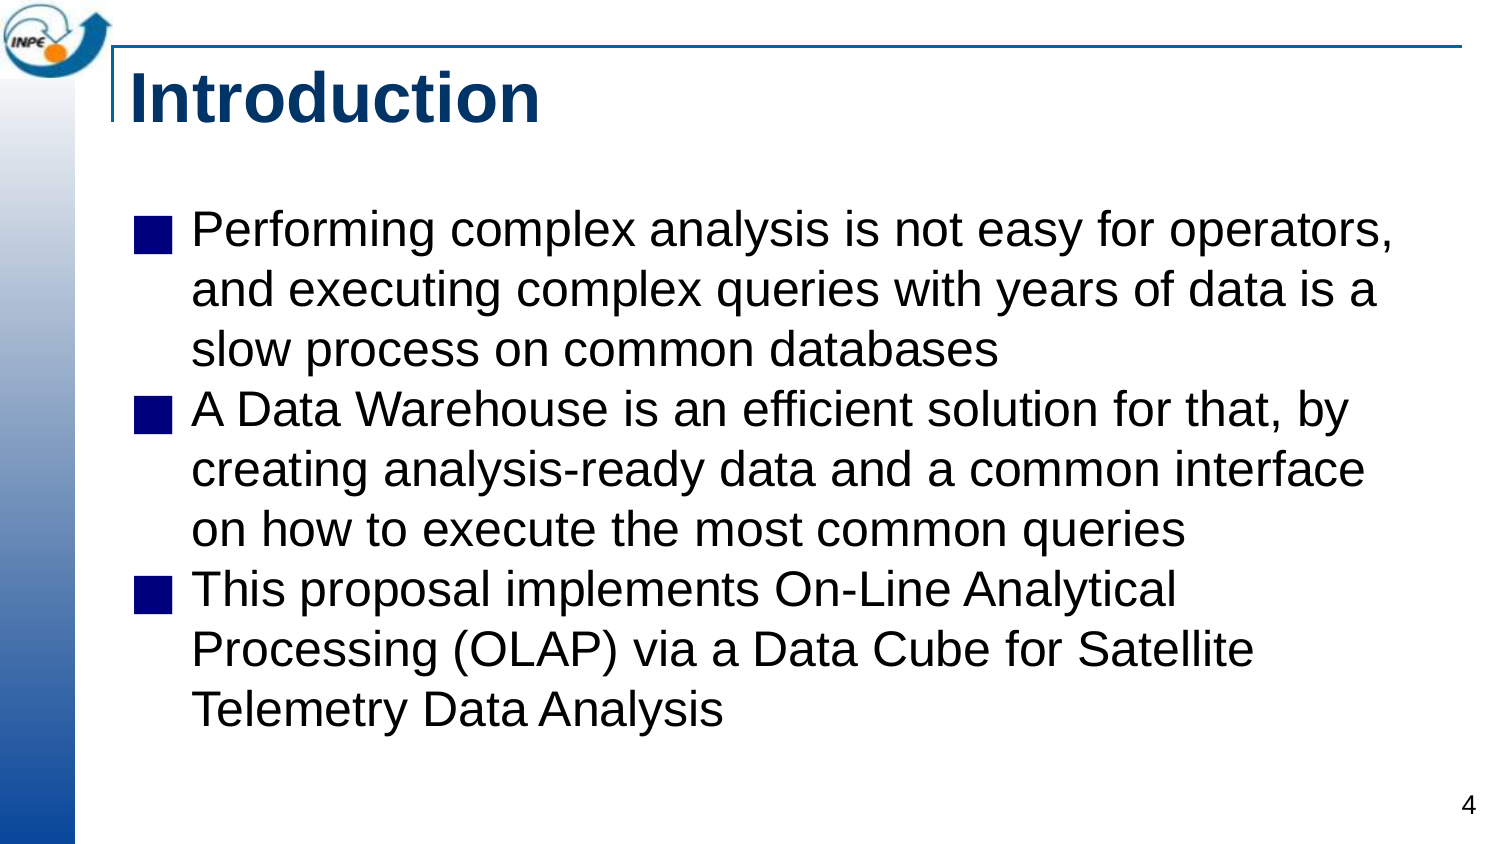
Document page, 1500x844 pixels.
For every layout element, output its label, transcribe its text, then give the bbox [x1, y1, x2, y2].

picture [0, 0, 113, 79]
title Introduction [112, 46, 1450, 141]
slide_number <number> [1403, 779, 1494, 844]
list Performing complex analysis is not easy for operators, and executing complex queries with years of data is a slow process on common databases A Data Warehouse is an efficient solution for that, by creating analysis-ready data and a common interface on how to execute the most common queries This proposal implements On-Line Analytical Processing (OLAP) via a Data Cube for Satellite Telemetry Data Analysis [99, 187, 1450, 769]
